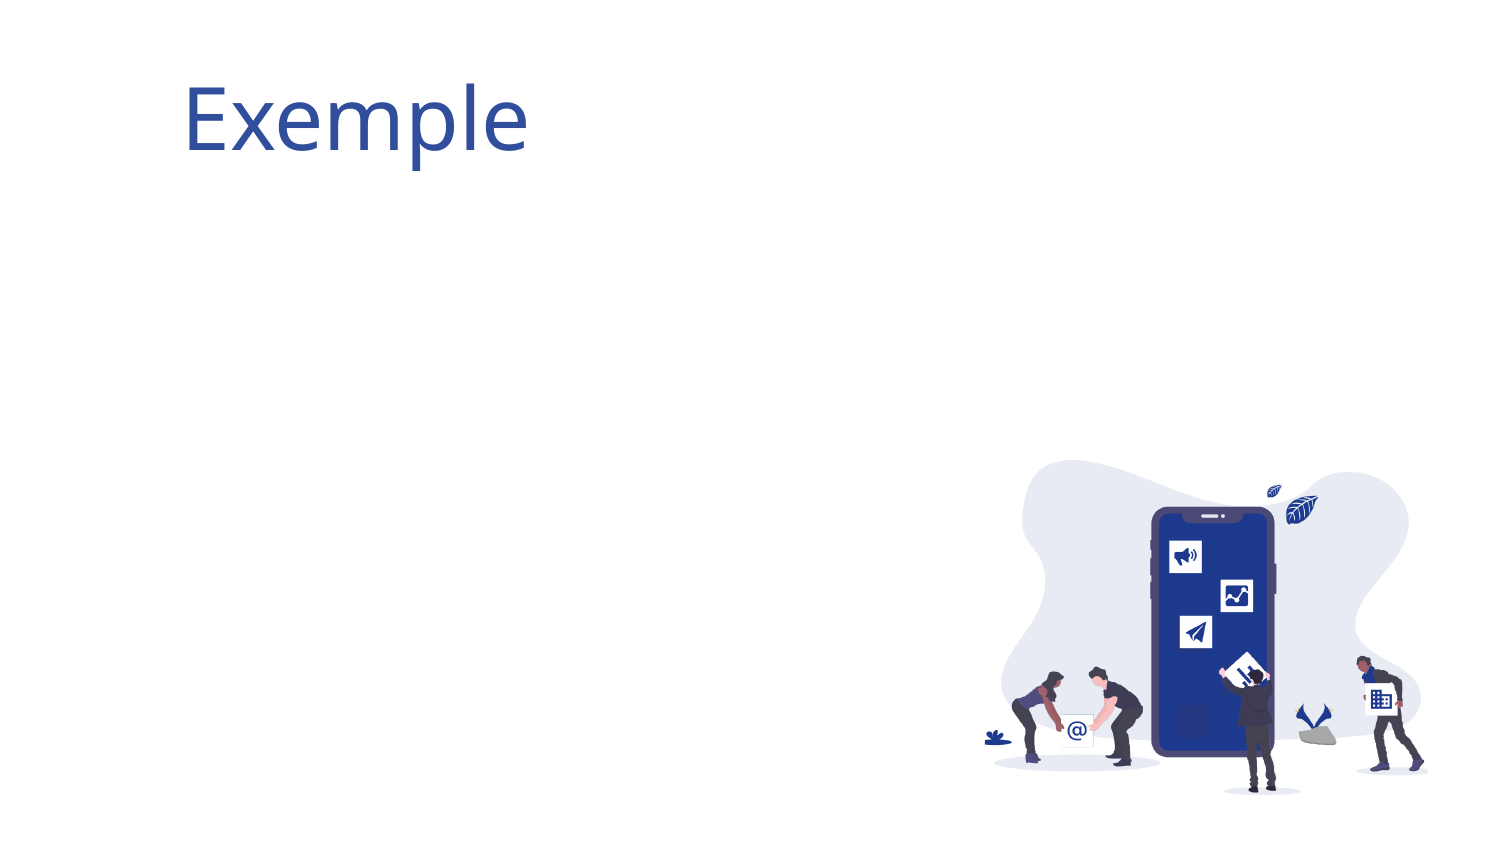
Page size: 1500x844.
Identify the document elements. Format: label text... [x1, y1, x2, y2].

title Exemple [177, 21, 1138, 209]
picture [984, 460, 1428, 795]
